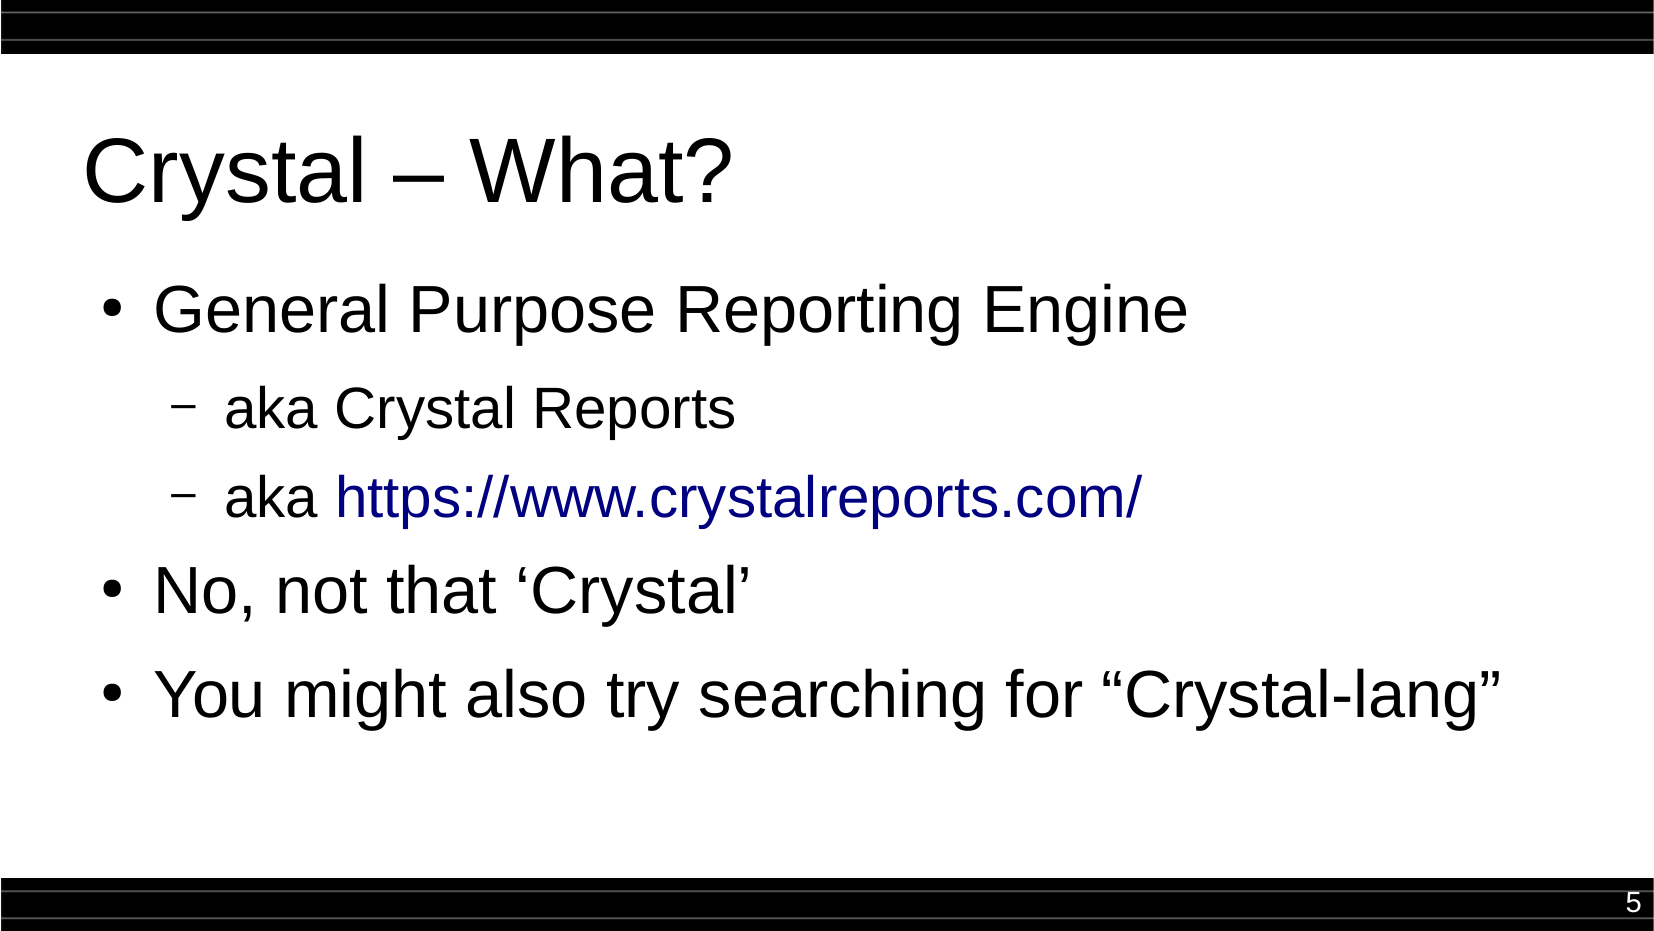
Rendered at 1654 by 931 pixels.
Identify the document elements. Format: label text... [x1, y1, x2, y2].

list General Purpose Reporting Engine aka Crystal Reports aka https://www.crystalreports.com/ No, not that ‘Crystal’ You might also try searching for “Crystal-lang” [82, 271, 1571, 851]
title Crystal – What? [82, 92, 1571, 249]
picture [1, 0, 1654, 54]
picture [1, 878, 1654, 931]
